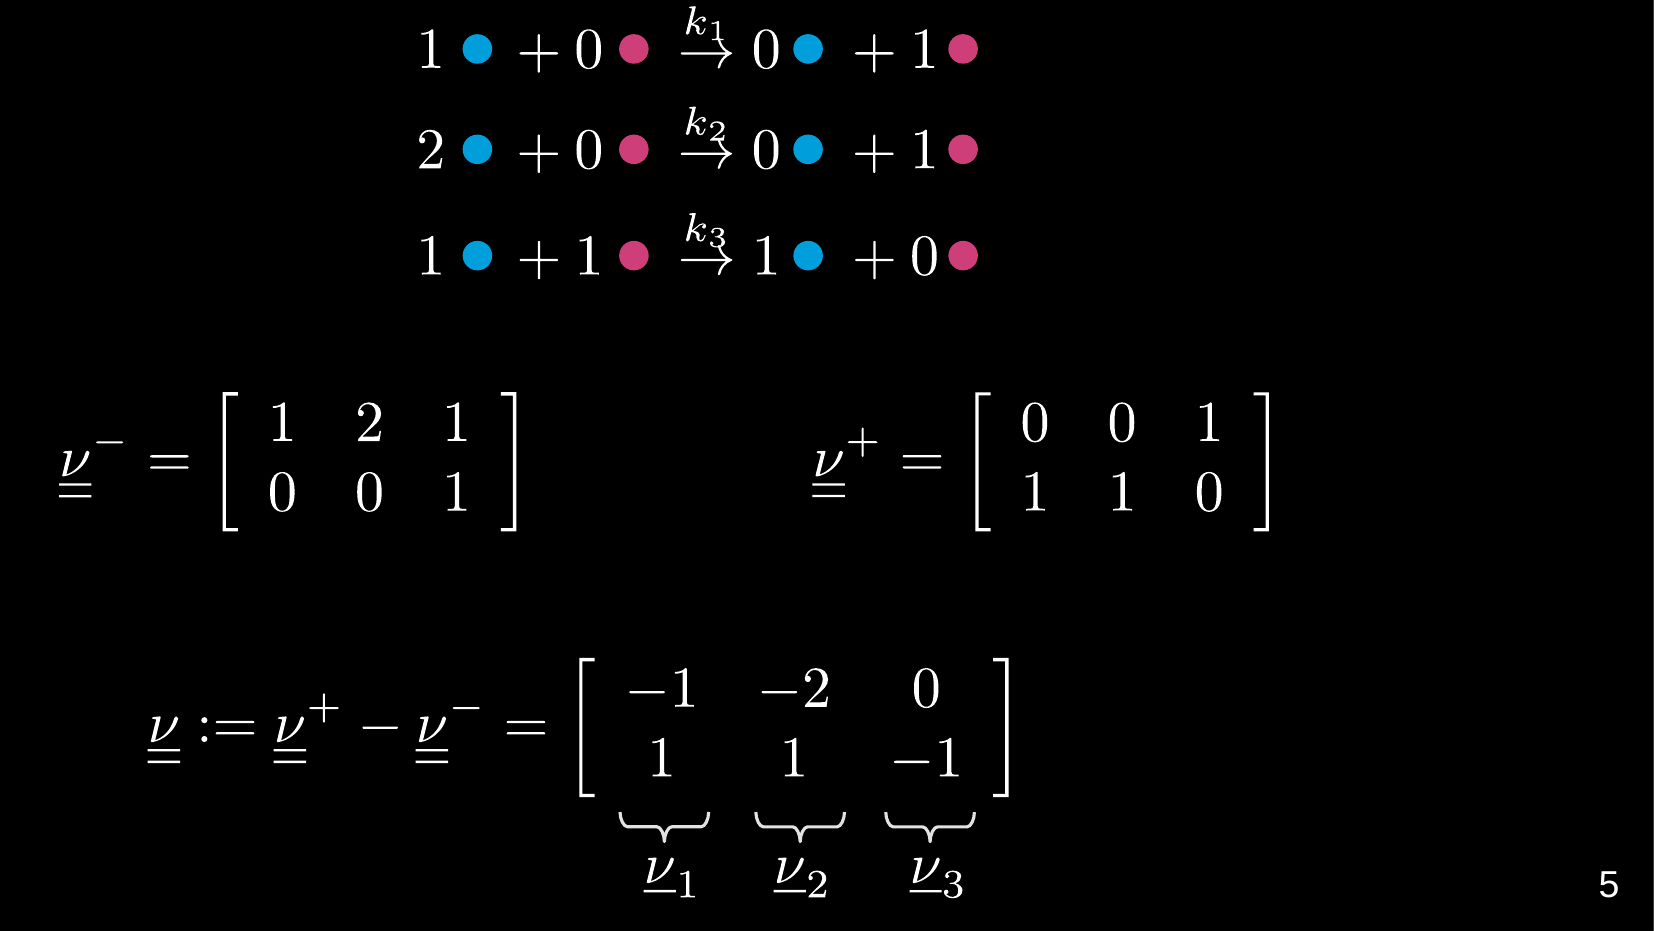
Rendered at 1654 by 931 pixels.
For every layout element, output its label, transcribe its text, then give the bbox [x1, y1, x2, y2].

text_box [416, 6, 935, 73]
text_box [812, 392, 1269, 532]
text_box <number> [1433, 856, 1635, 927]
text_box [948, 134, 978, 165]
text_box [909, 857, 963, 899]
text_box [416, 106, 935, 174]
text_box [948, 34, 978, 64]
text_box [773, 857, 827, 898]
text_box [147, 657, 1009, 798]
text_box [416, 213, 937, 280]
text_box [59, 392, 517, 532]
text_box [643, 857, 695, 898]
text_box [948, 240, 978, 271]
